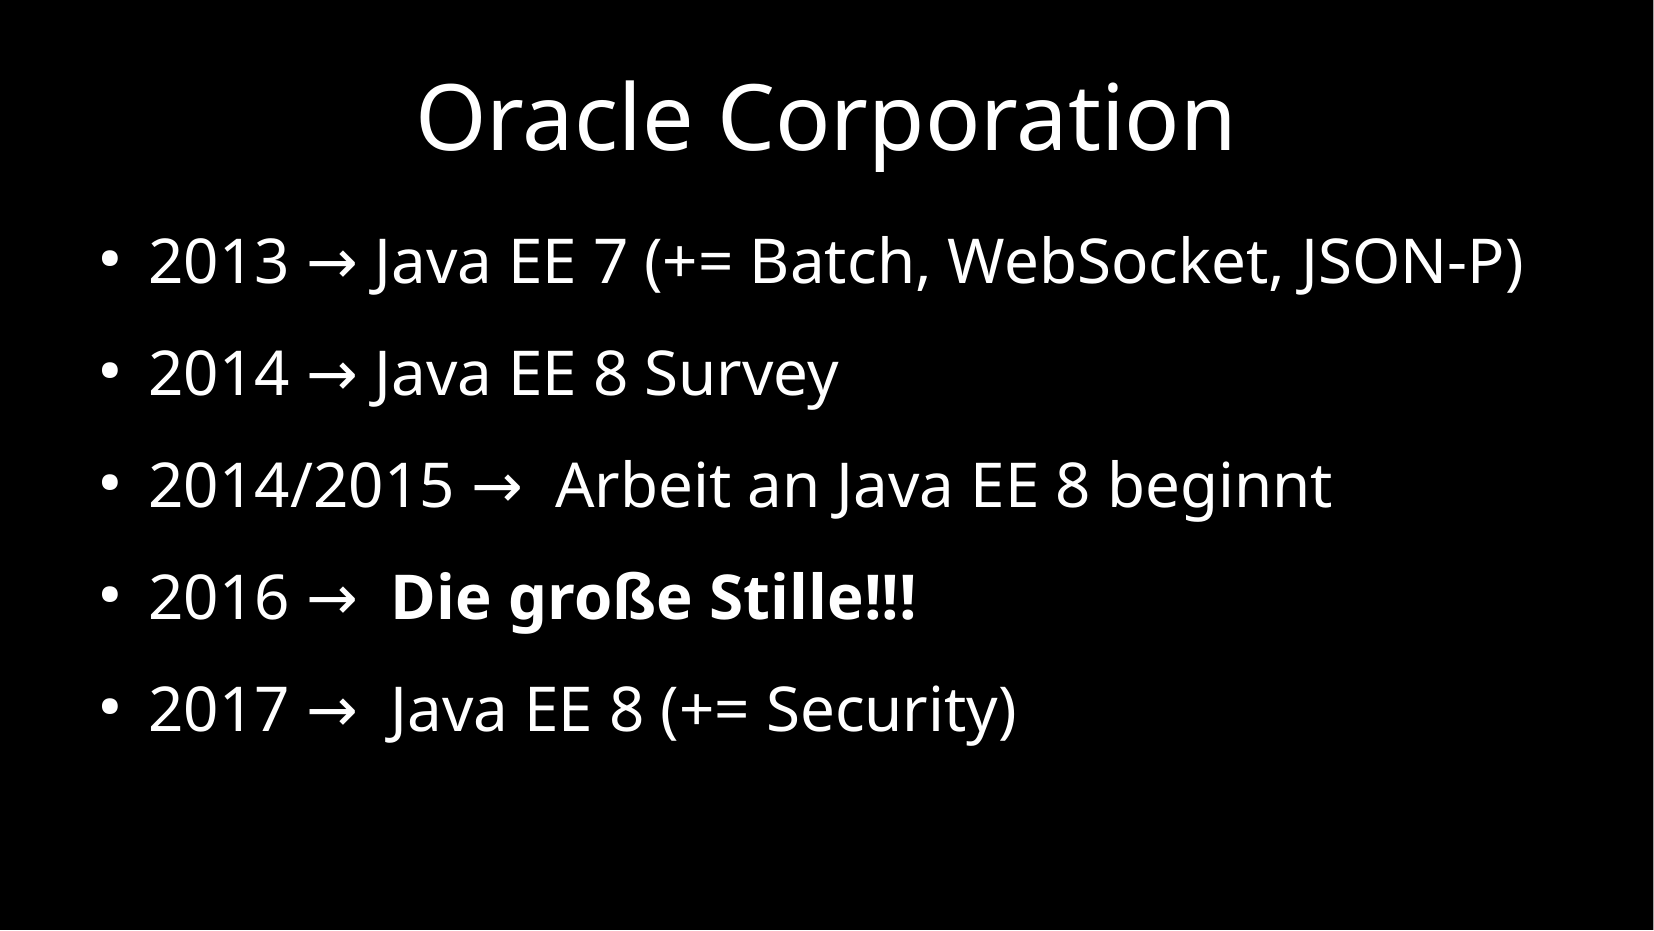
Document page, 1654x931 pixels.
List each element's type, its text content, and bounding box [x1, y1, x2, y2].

title Oracle Corporation [82, 37, 1571, 193]
list 2013 → Java EE 7 (+= Batch, WebSocket, JSON-P) 2014 → Java EE 8 Survey 2014/2015 → Arbeit an Java EE 8 beginnt 2016 → Die große Stille!!! 2017 → Java EE 8 (+= Security) [82, 217, 1571, 758]
